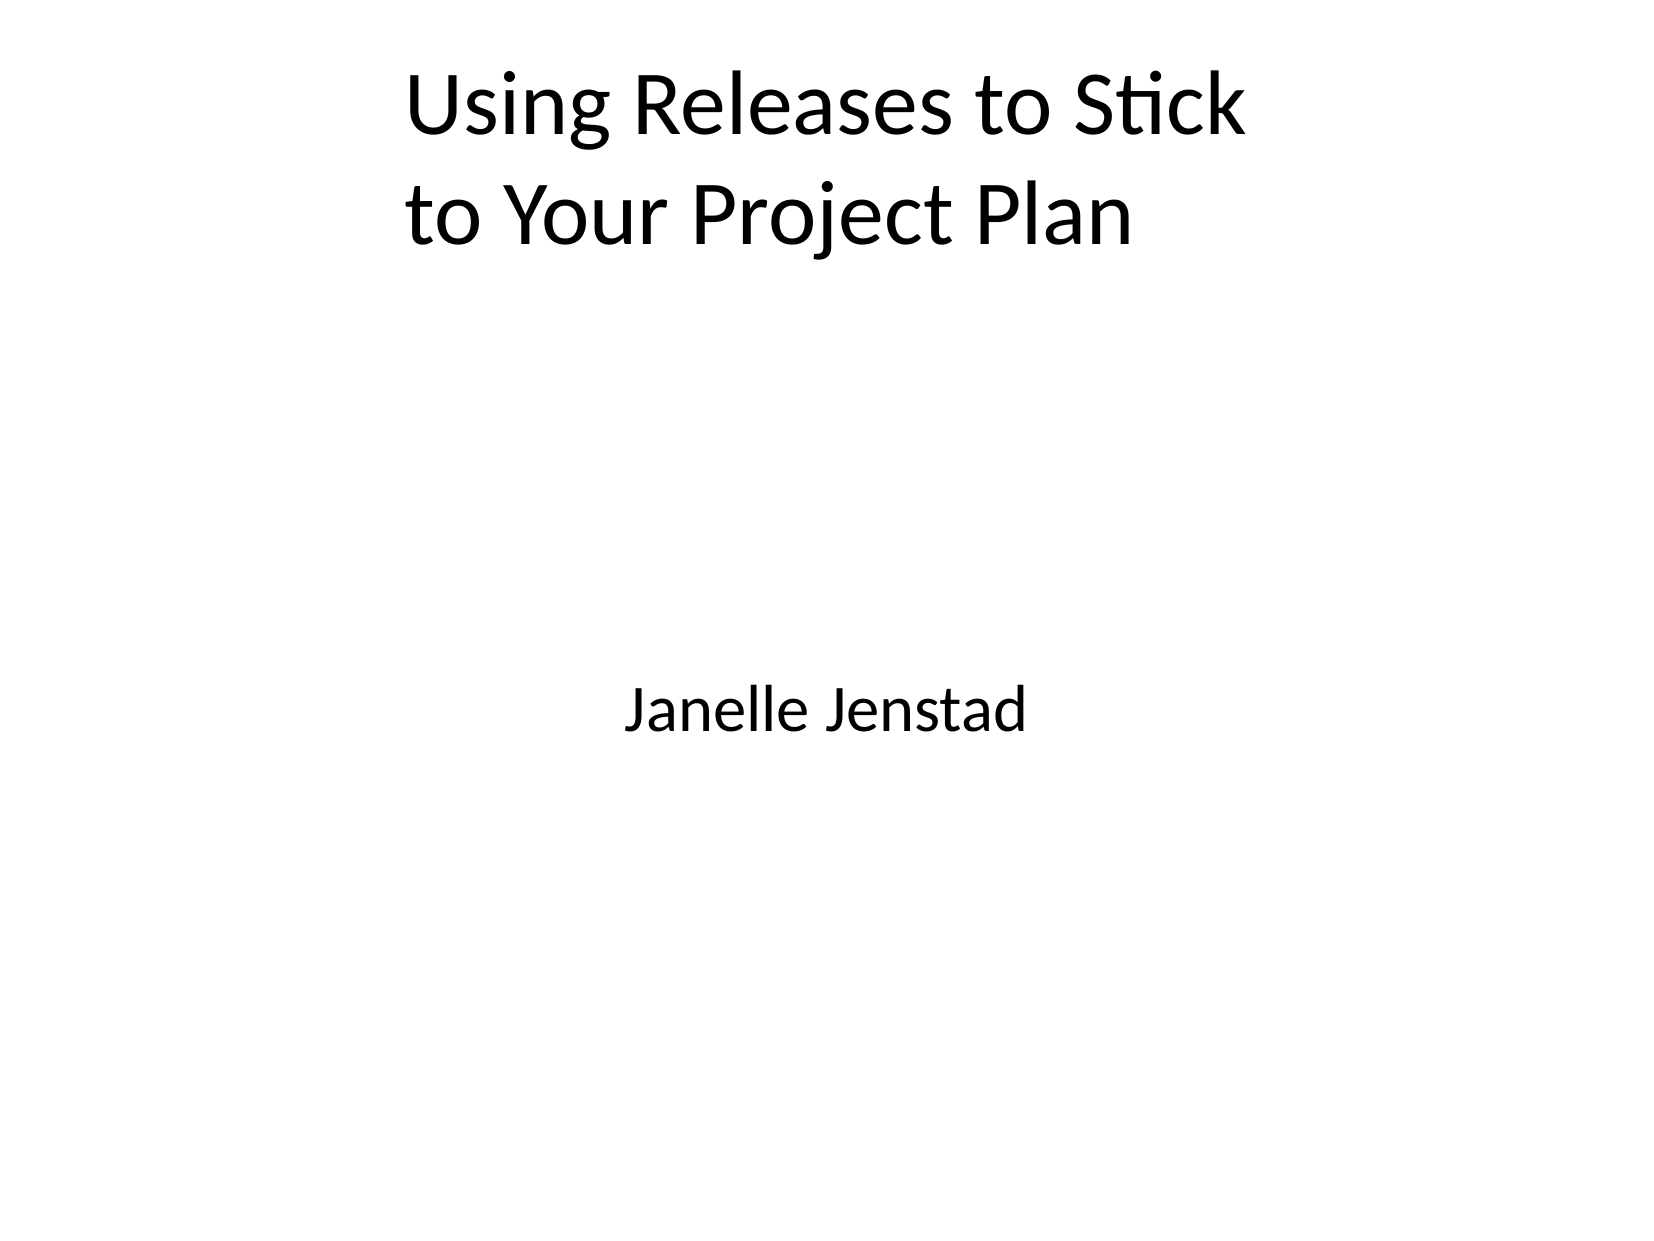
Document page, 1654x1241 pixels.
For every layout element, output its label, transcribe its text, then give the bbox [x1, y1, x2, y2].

subtitle Janelle Jenstad [82, 554, 1571, 746]
title Using Releases to Stick to Your Project Plan [82, 41, 1571, 265]
